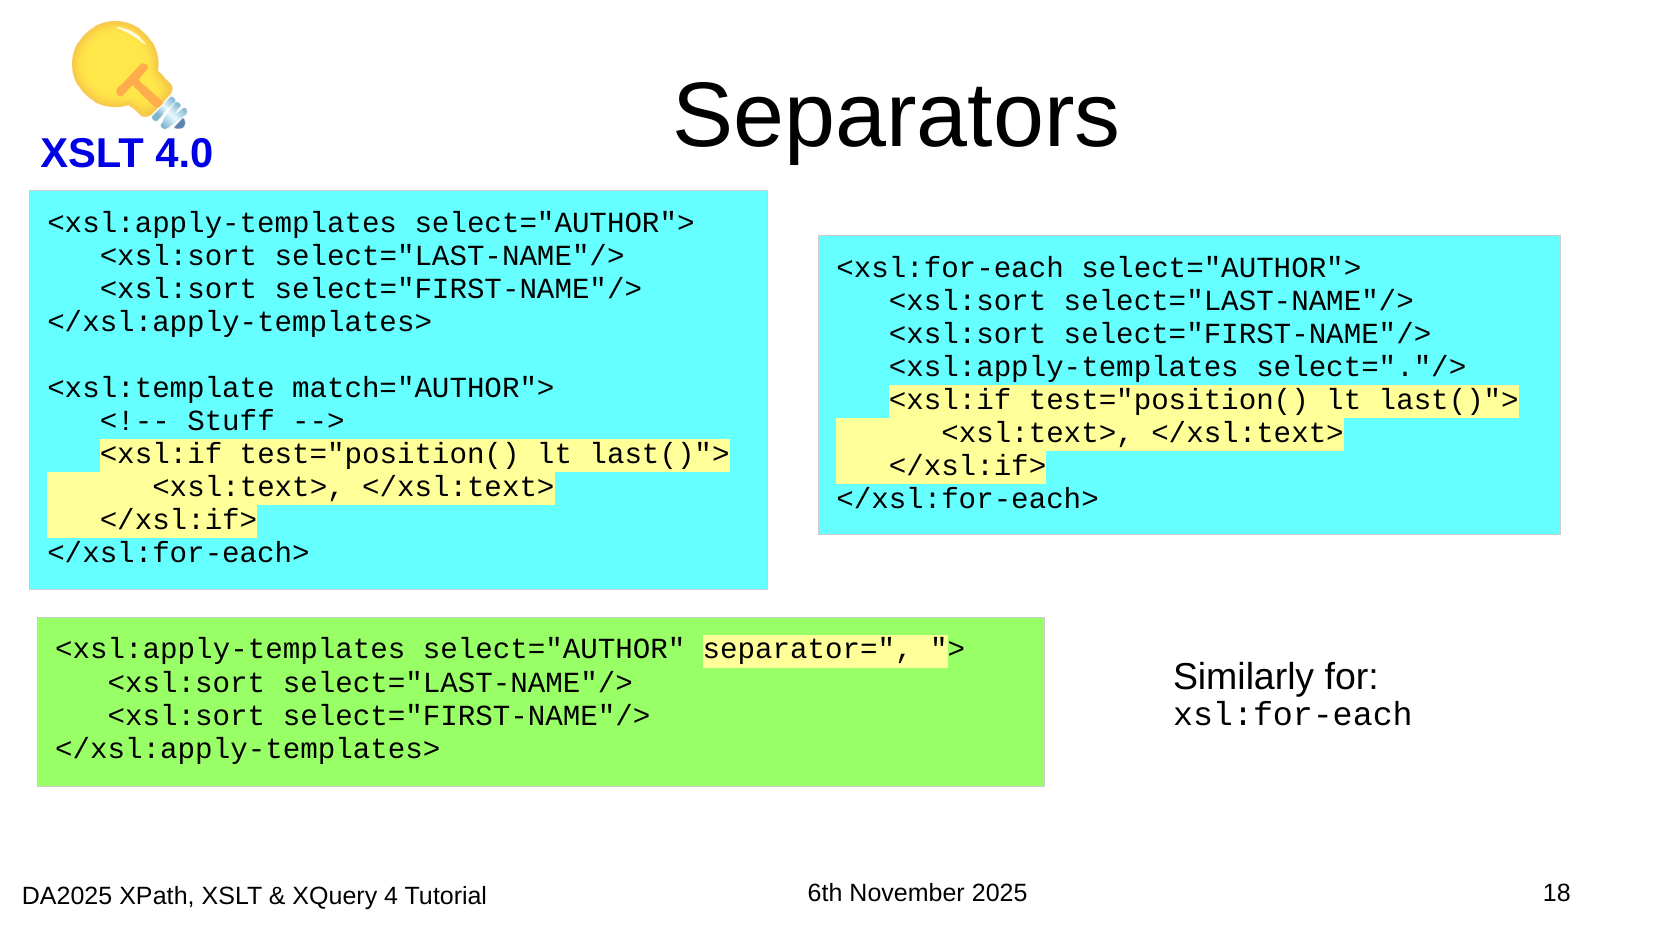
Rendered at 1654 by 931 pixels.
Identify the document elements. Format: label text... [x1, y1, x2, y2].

text_box <xsl:apply-templates select="AUTHOR" separator=", "> <xsl:sort select="LAST-NAME"/> <xsl:sort select="FIRST-NAME"/> </xsl:apply-templates> [37, 617, 1045, 787]
text_box Similarly for: xsl:for-each [1158, 648, 1479, 743]
text_box <xsl:for-each select="AUTHOR"> <xsl:sort select="LAST-NAME"/> <xsl:sort select="FIRST-NAME"/> <xsl:apply-templates select="."/> <xsl:if test="position() lt last()"> <xsl:text>, </xsl:text> </xsl:if> </xsl:for-each> [818, 235, 1561, 535]
text_box <xsl:apply-templates select="AUTHOR"> <xsl:sort select="LAST-NAME"/> <xsl:sort select="FIRST-NAME"/> </xsl:apply-templates> <xsl:template match="AUTHOR"> <!-- Stuff --> <xsl:if test="position() lt last()"> <xsl:text>, </xsl:text> </xsl:if> </xsl:for-each> [29, 190, 768, 590]
picture [72, 21, 187, 129]
title Separators [222, 37, 1571, 193]
